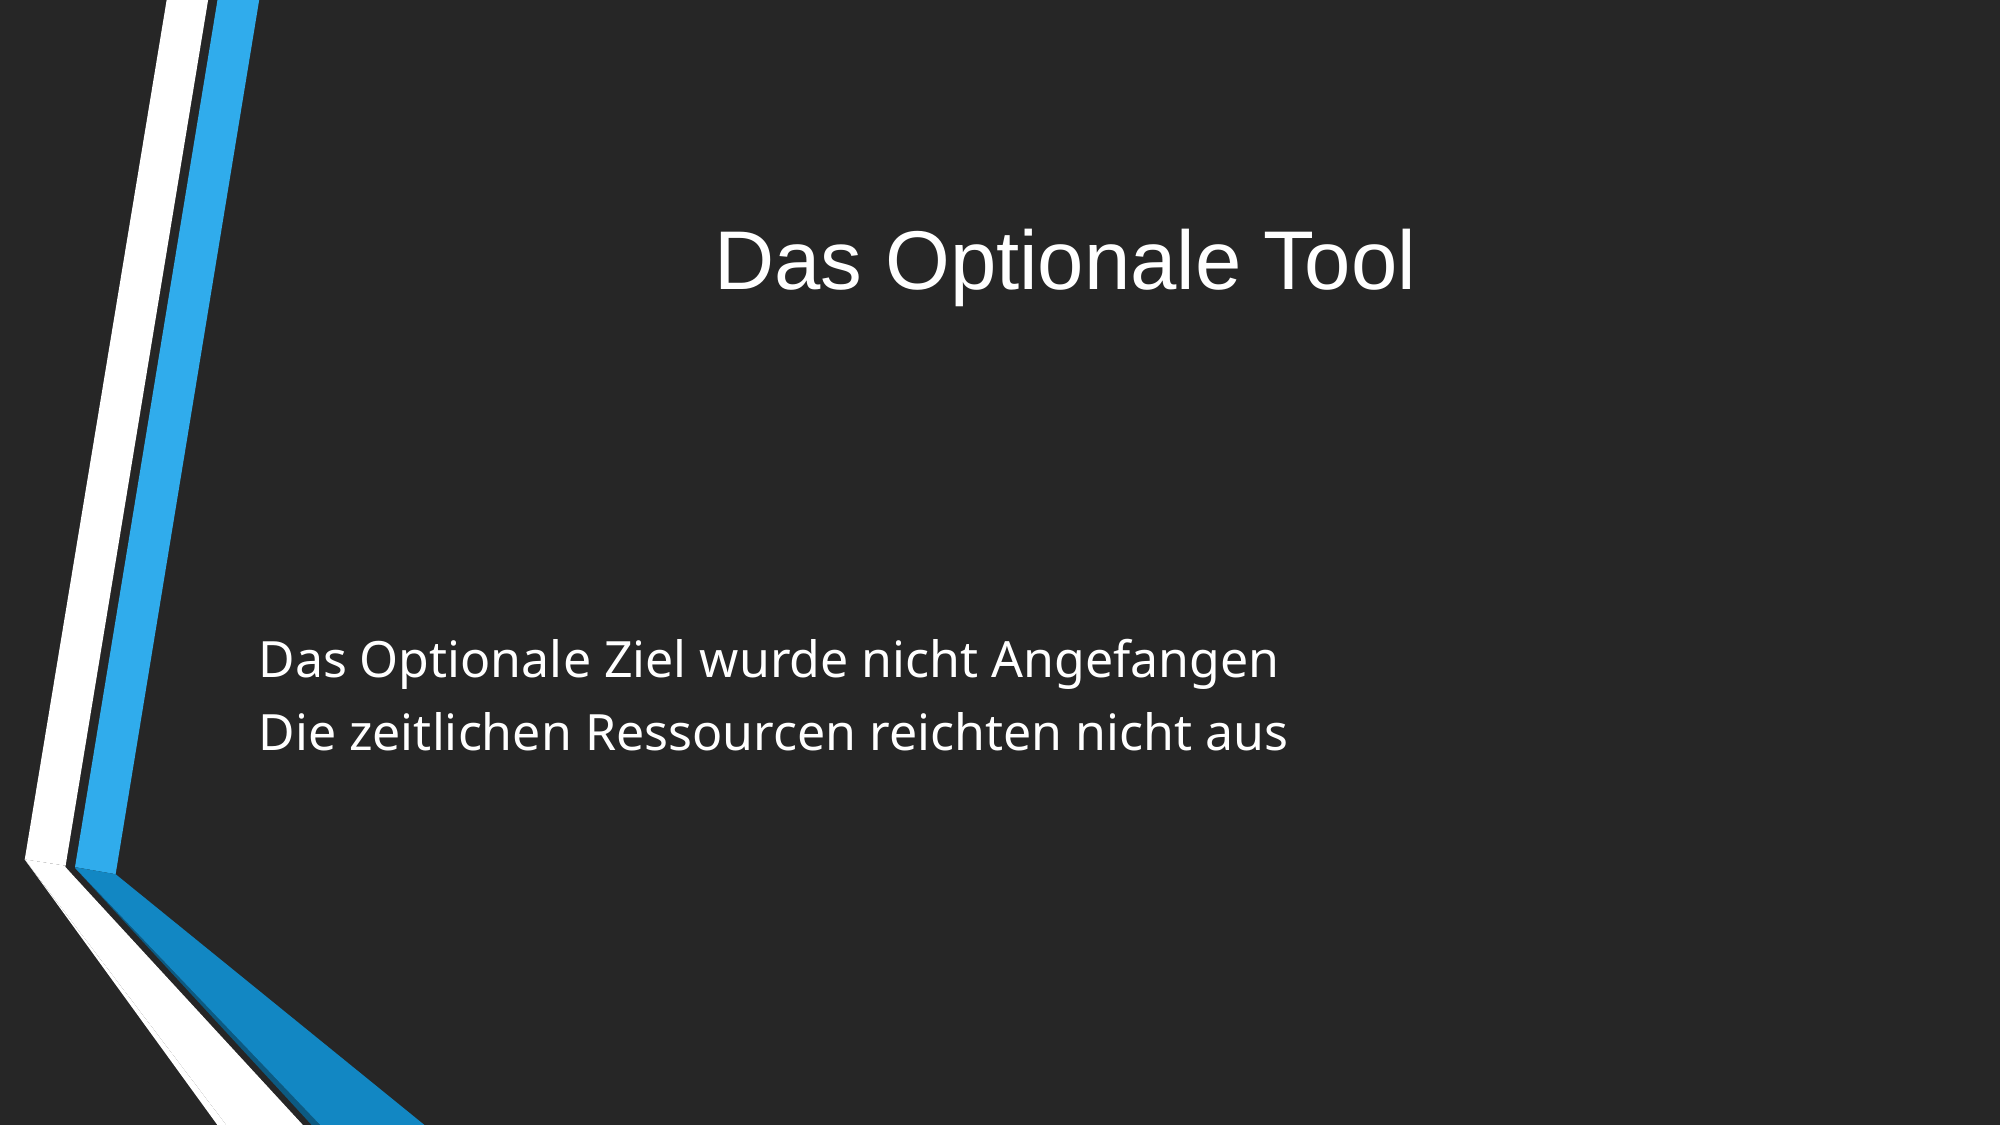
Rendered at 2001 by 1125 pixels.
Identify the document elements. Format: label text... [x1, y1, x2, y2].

title Das Optionale Tool [243, 112, 1887, 400]
list Das Optionale Ziel wurde nicht Angefangen Die zeitlichen Ressourcen reichten nicht aus [243, 437, 1887, 950]
